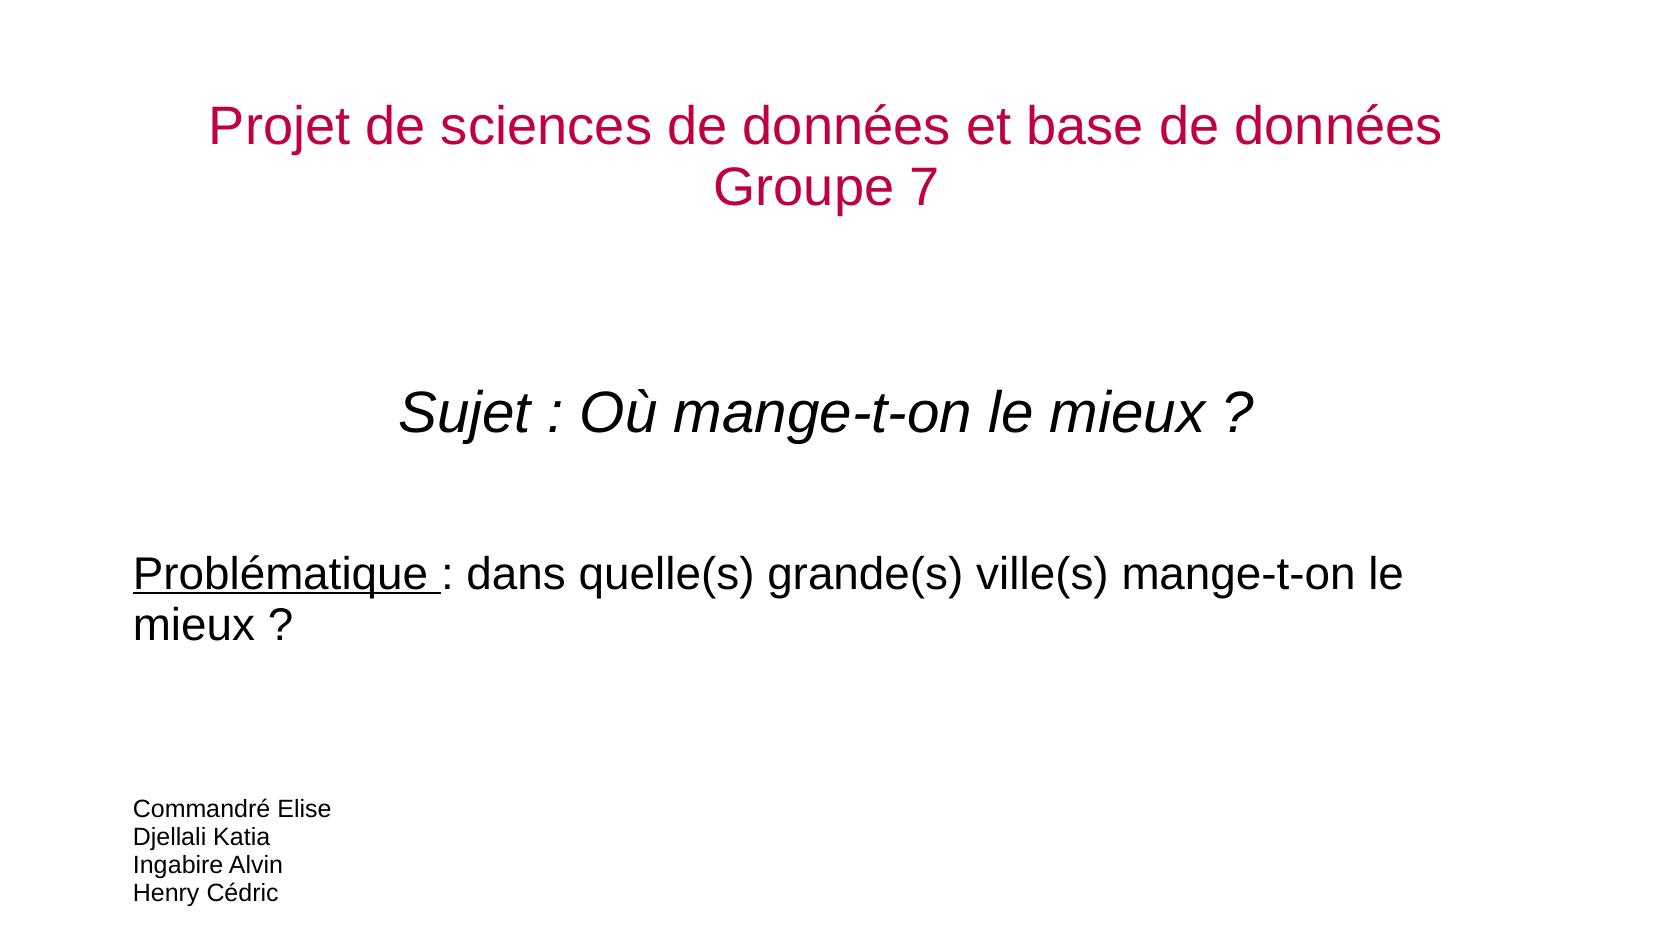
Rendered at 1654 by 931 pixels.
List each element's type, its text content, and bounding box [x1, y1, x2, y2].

text_box Projet de sciences de données et base de données Groupe 7 Sujet : Où mange-t-on le mieux ? Problématique : dans quelle(s) grande(s) ville(s) mange-t-on le mieux ? Commandré Elise Djellali Katia Ingabire Alvin Henry Cédric [118, 88, 1536, 915]
